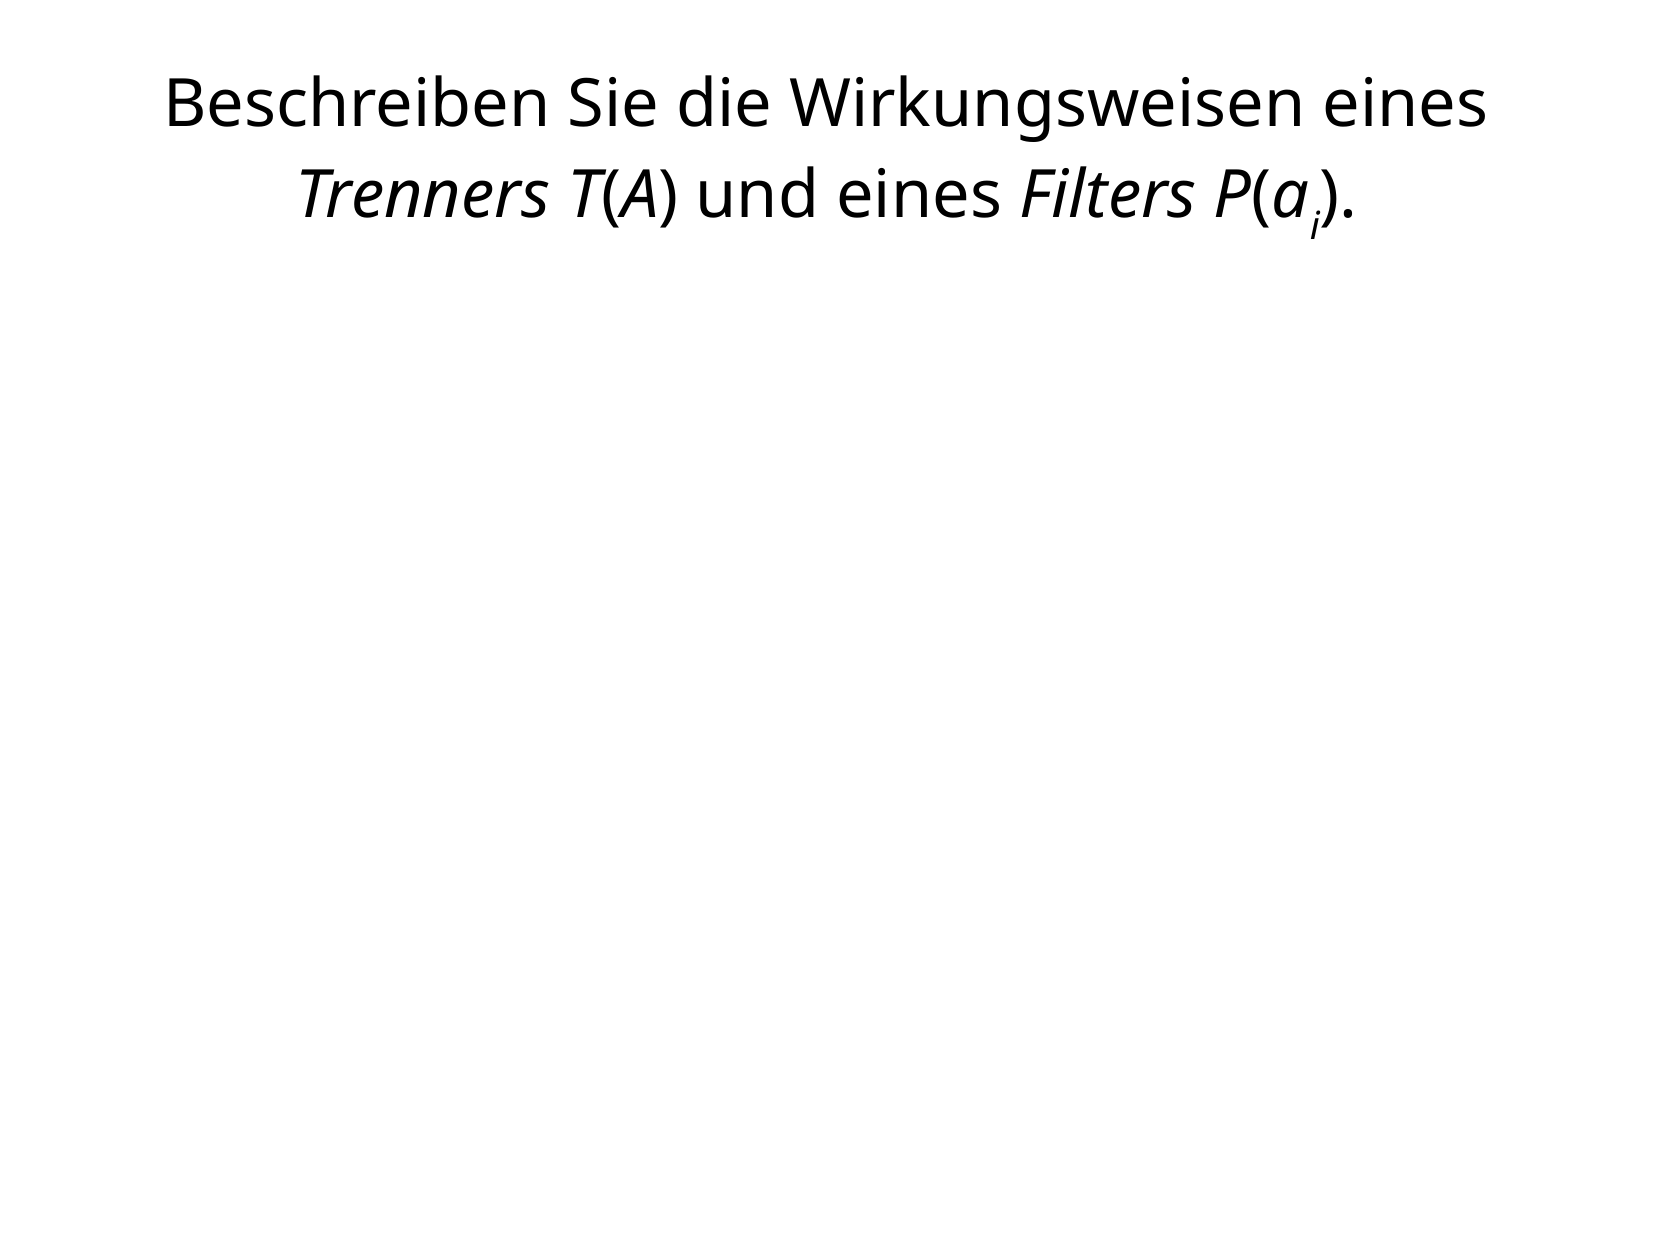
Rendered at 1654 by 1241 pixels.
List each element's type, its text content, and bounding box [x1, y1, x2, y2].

title Beschreiben Sie die Wirkungsweisen eines Trenners T(A) und eines Filters P(ai). [82, 49, 1571, 257]
